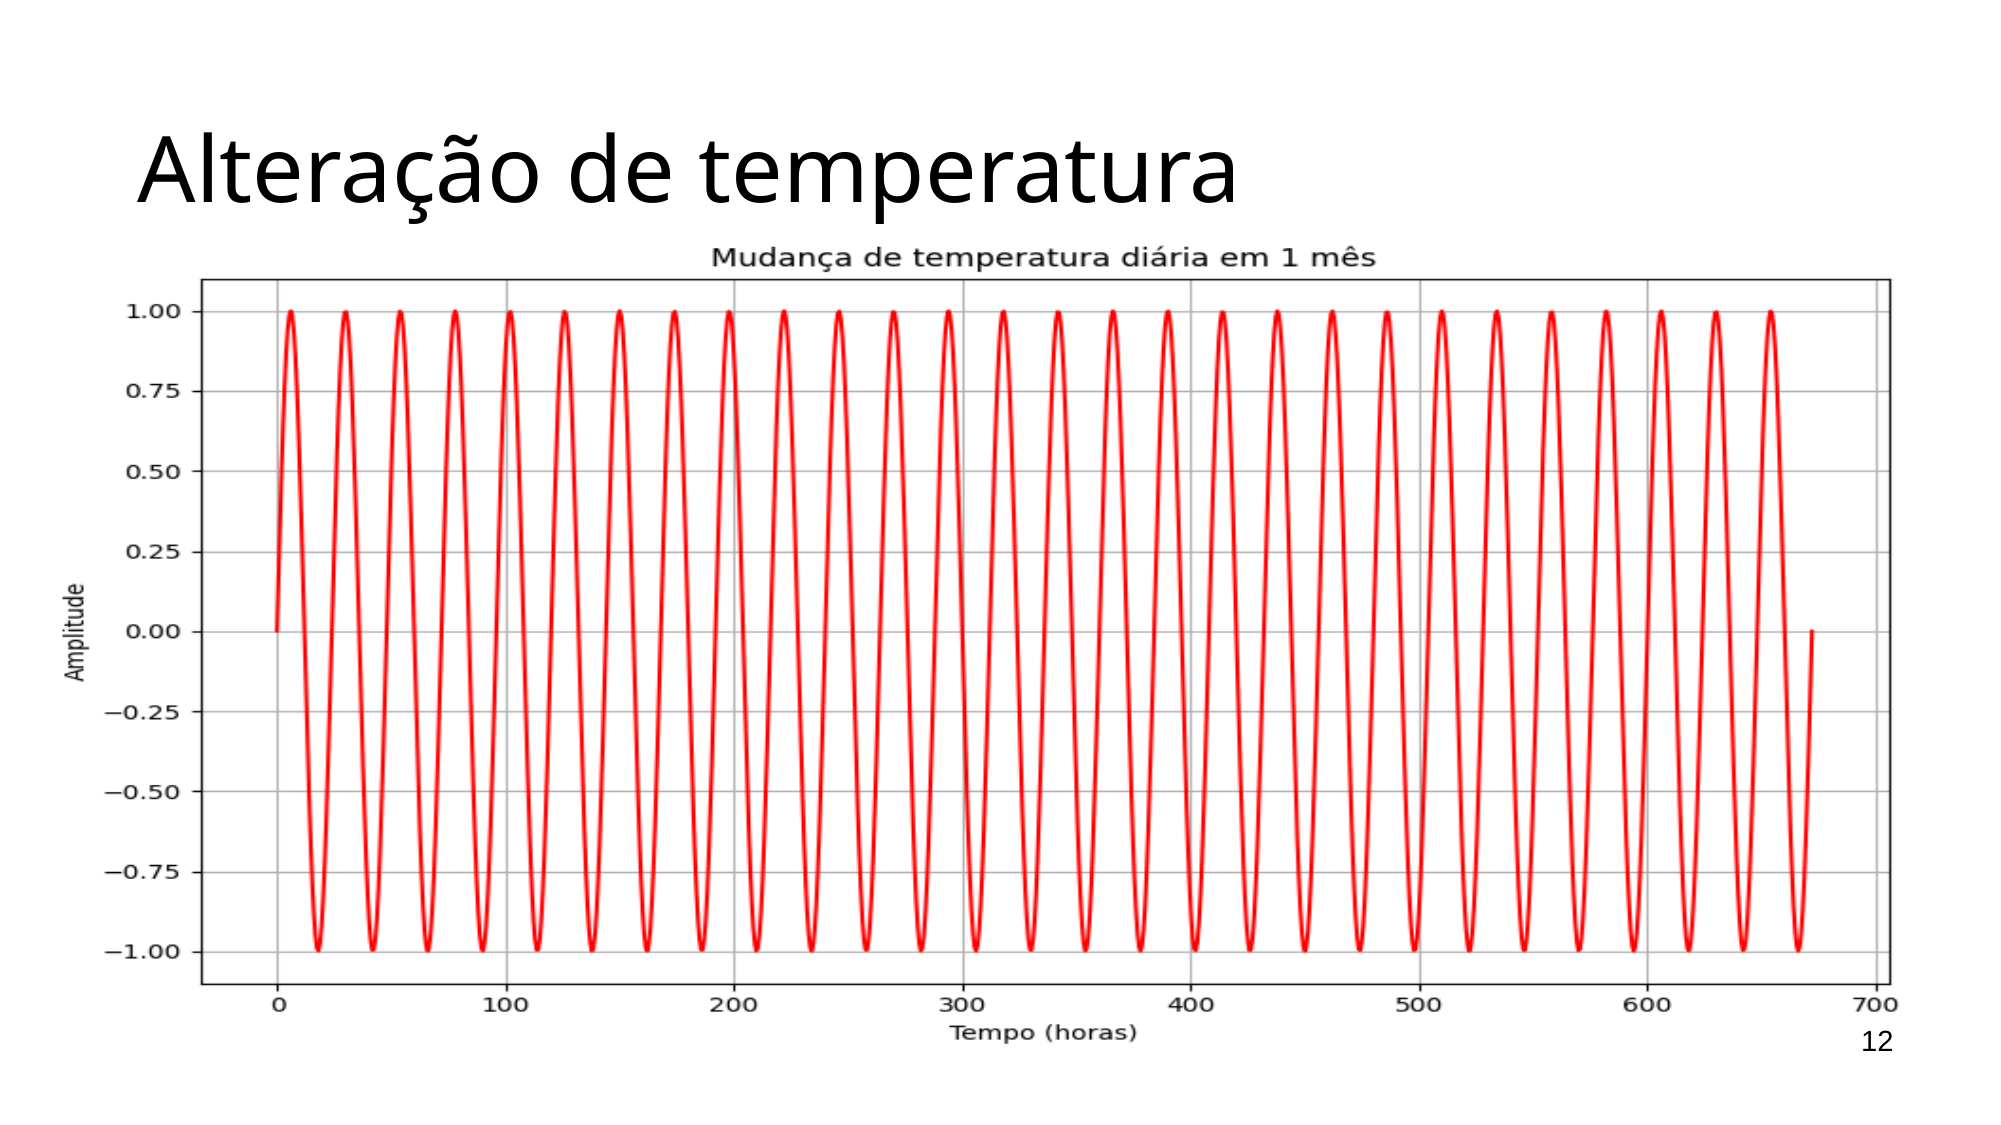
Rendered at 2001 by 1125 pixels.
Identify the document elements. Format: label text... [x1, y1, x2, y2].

title Alteração de temperatura [137, 59, 1863, 232]
text_box <number> [1846, 1017, 2000, 1088]
picture [45, 232, 1921, 1058]
